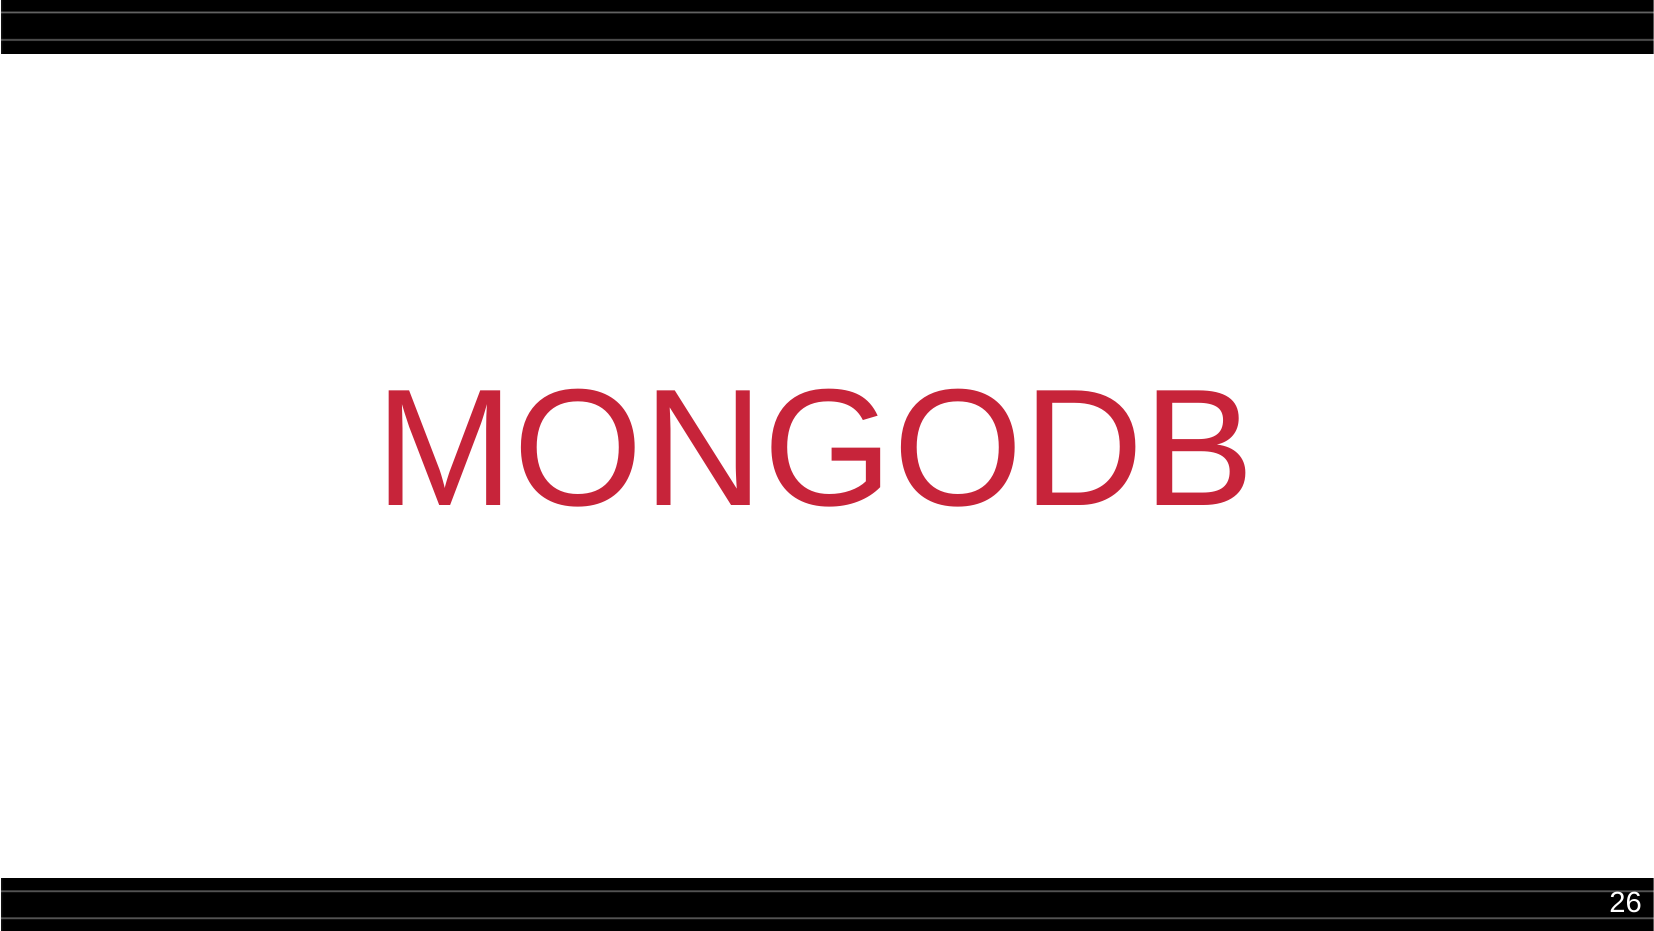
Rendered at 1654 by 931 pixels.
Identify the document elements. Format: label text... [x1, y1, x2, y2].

title MONGODB [375, 261, 1306, 634]
picture [1, 0, 1654, 54]
picture [1, 878, 1654, 931]
